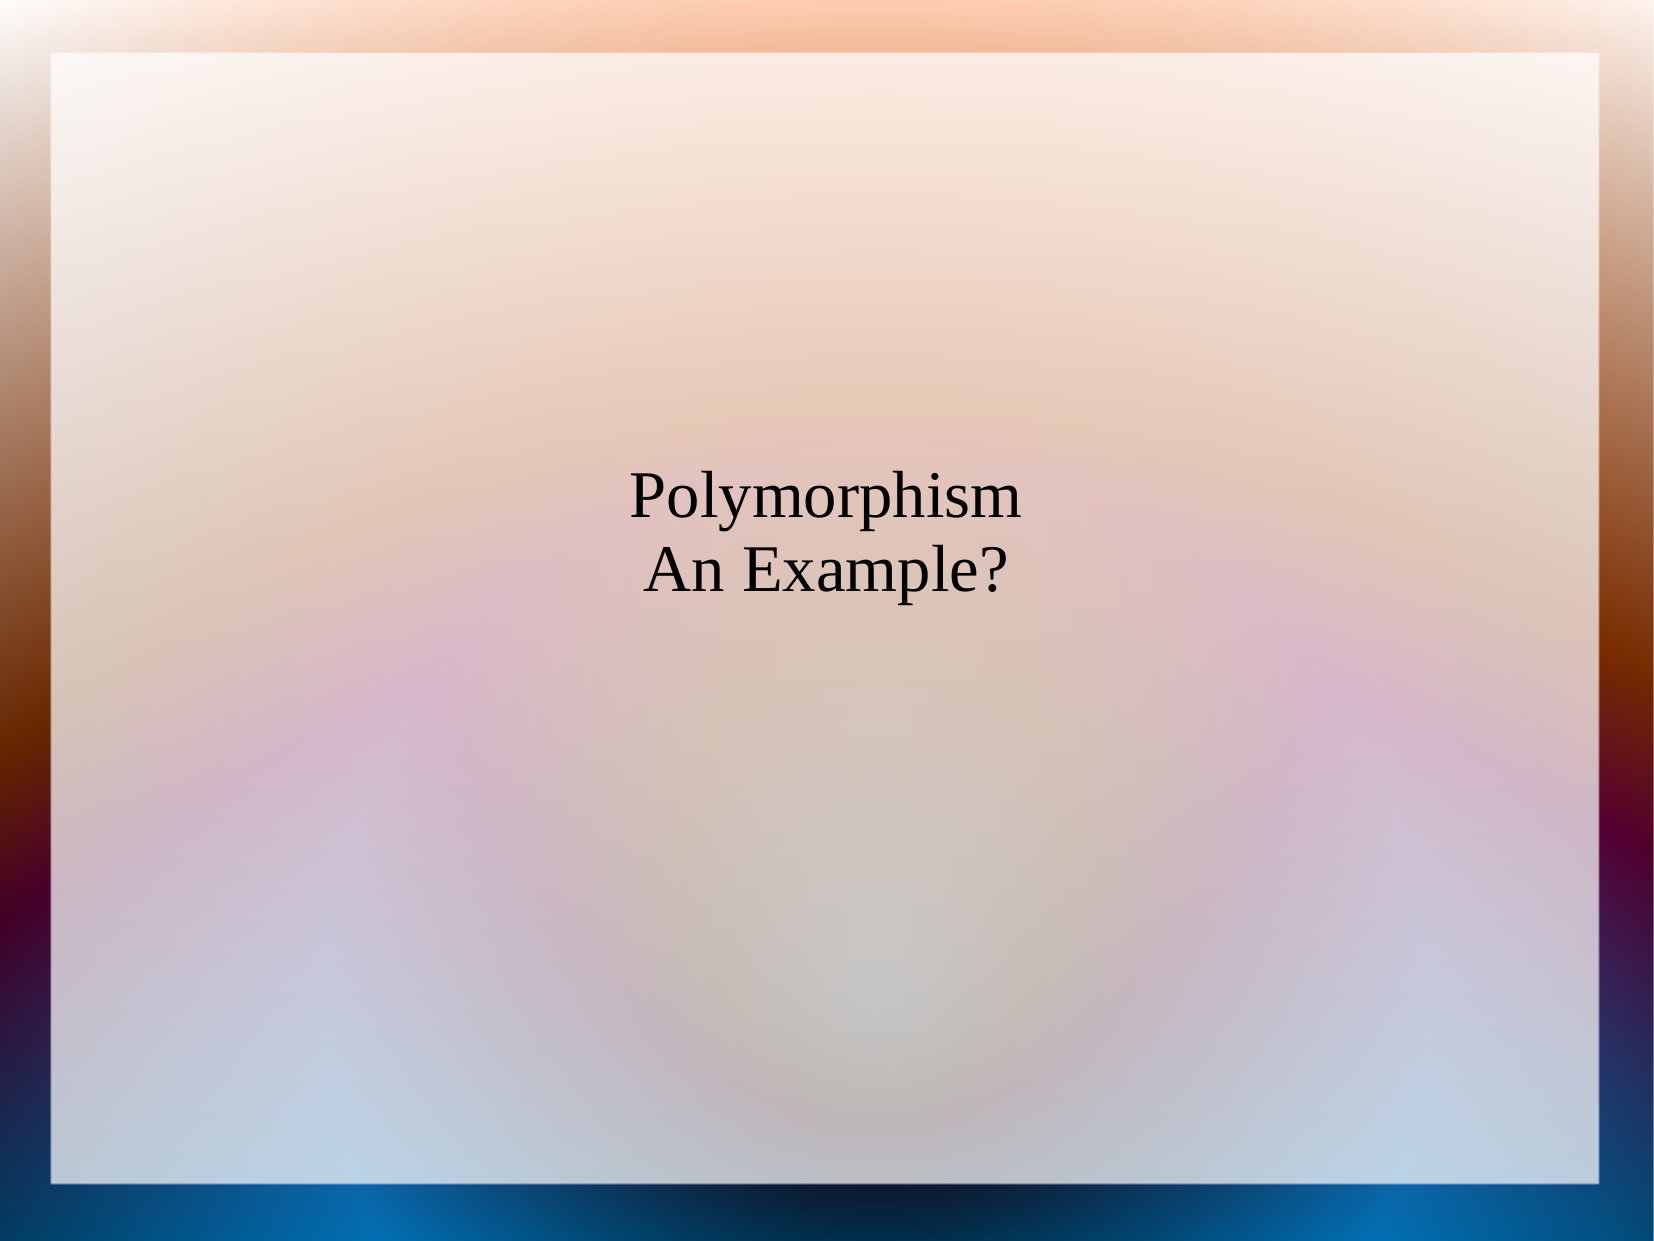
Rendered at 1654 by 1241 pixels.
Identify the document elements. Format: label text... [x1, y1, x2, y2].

picture [0, 0, 1654, 1241]
subtitle Polymorphism An Example? [82, 55, 1571, 1010]
